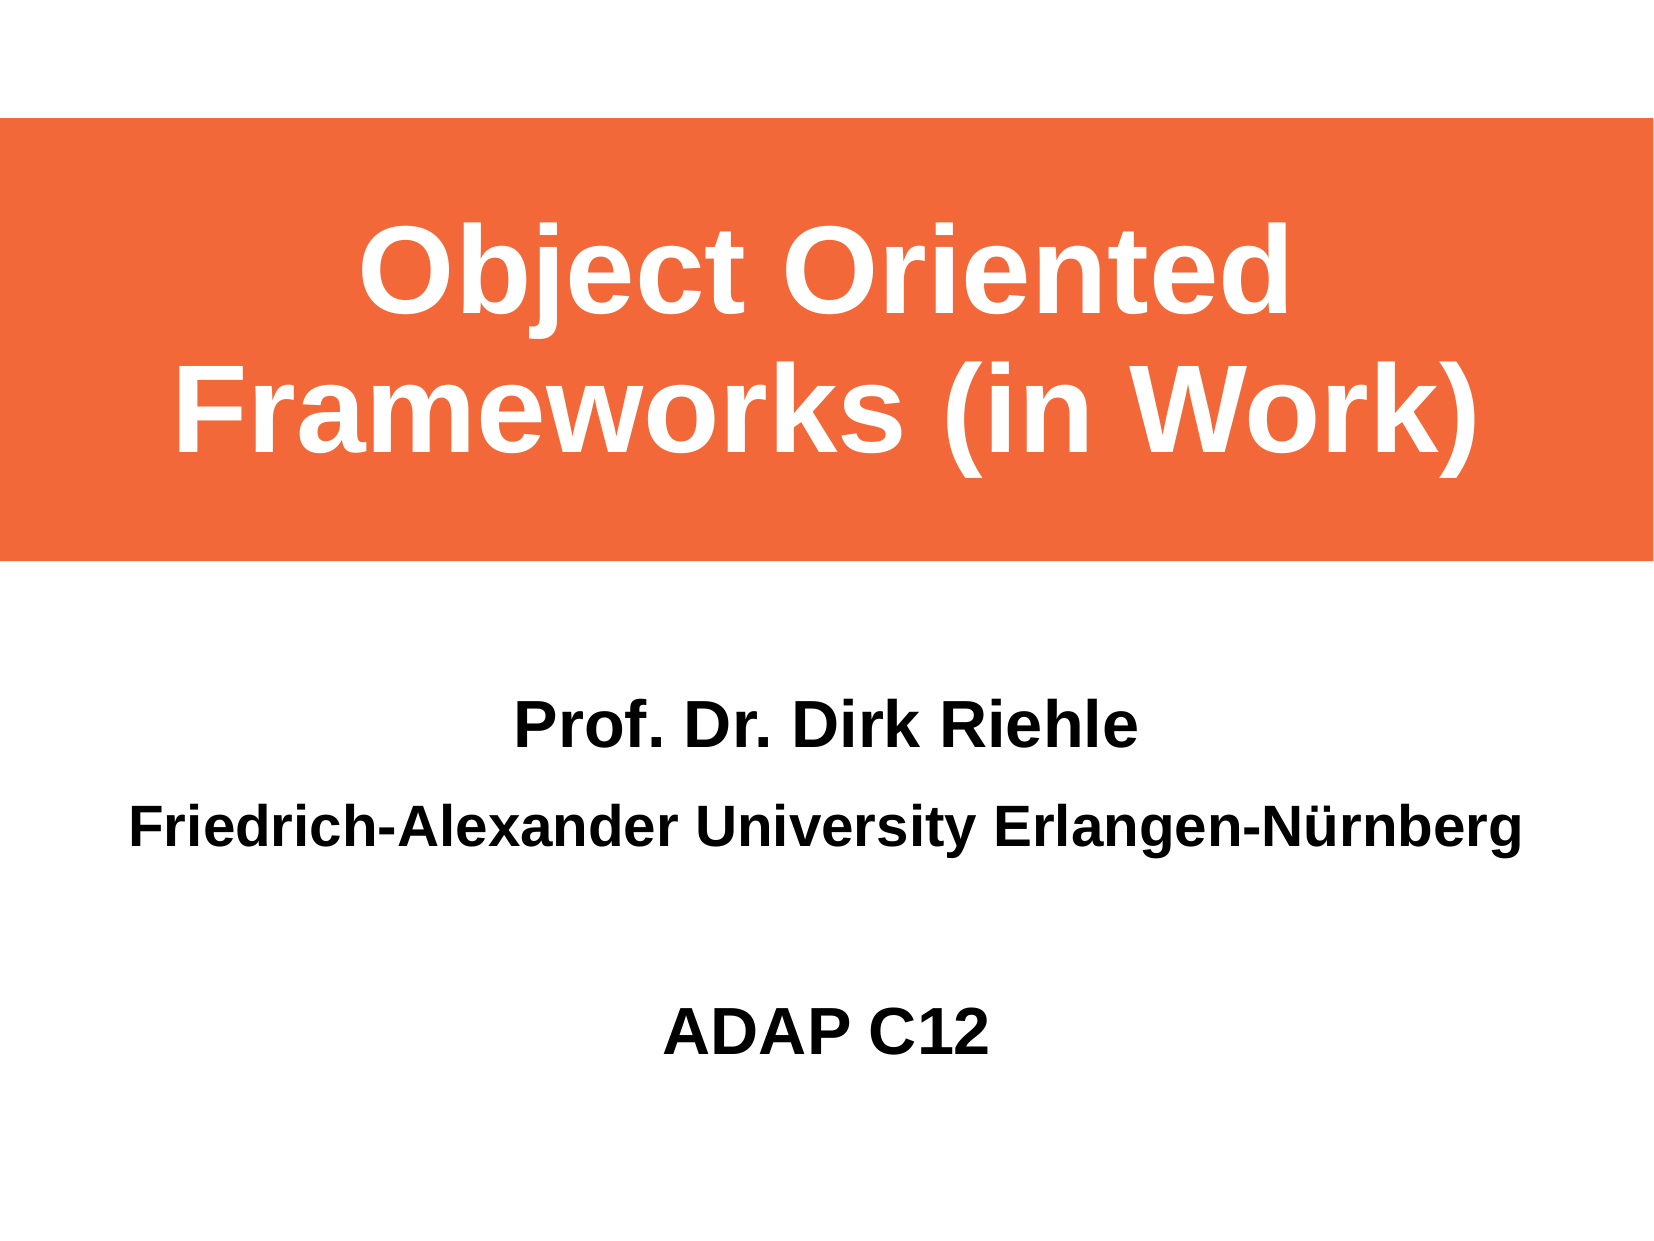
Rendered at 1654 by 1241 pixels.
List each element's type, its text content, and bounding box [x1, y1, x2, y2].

title Object Oriented Frameworks (in Work) [0, 118, 1654, 562]
subtitle Prof. Dr. Dirk Riehle Friedrich-Alexander University Erlangen-Nürnberg ADAP C12 [29, 590, 1625, 1241]
